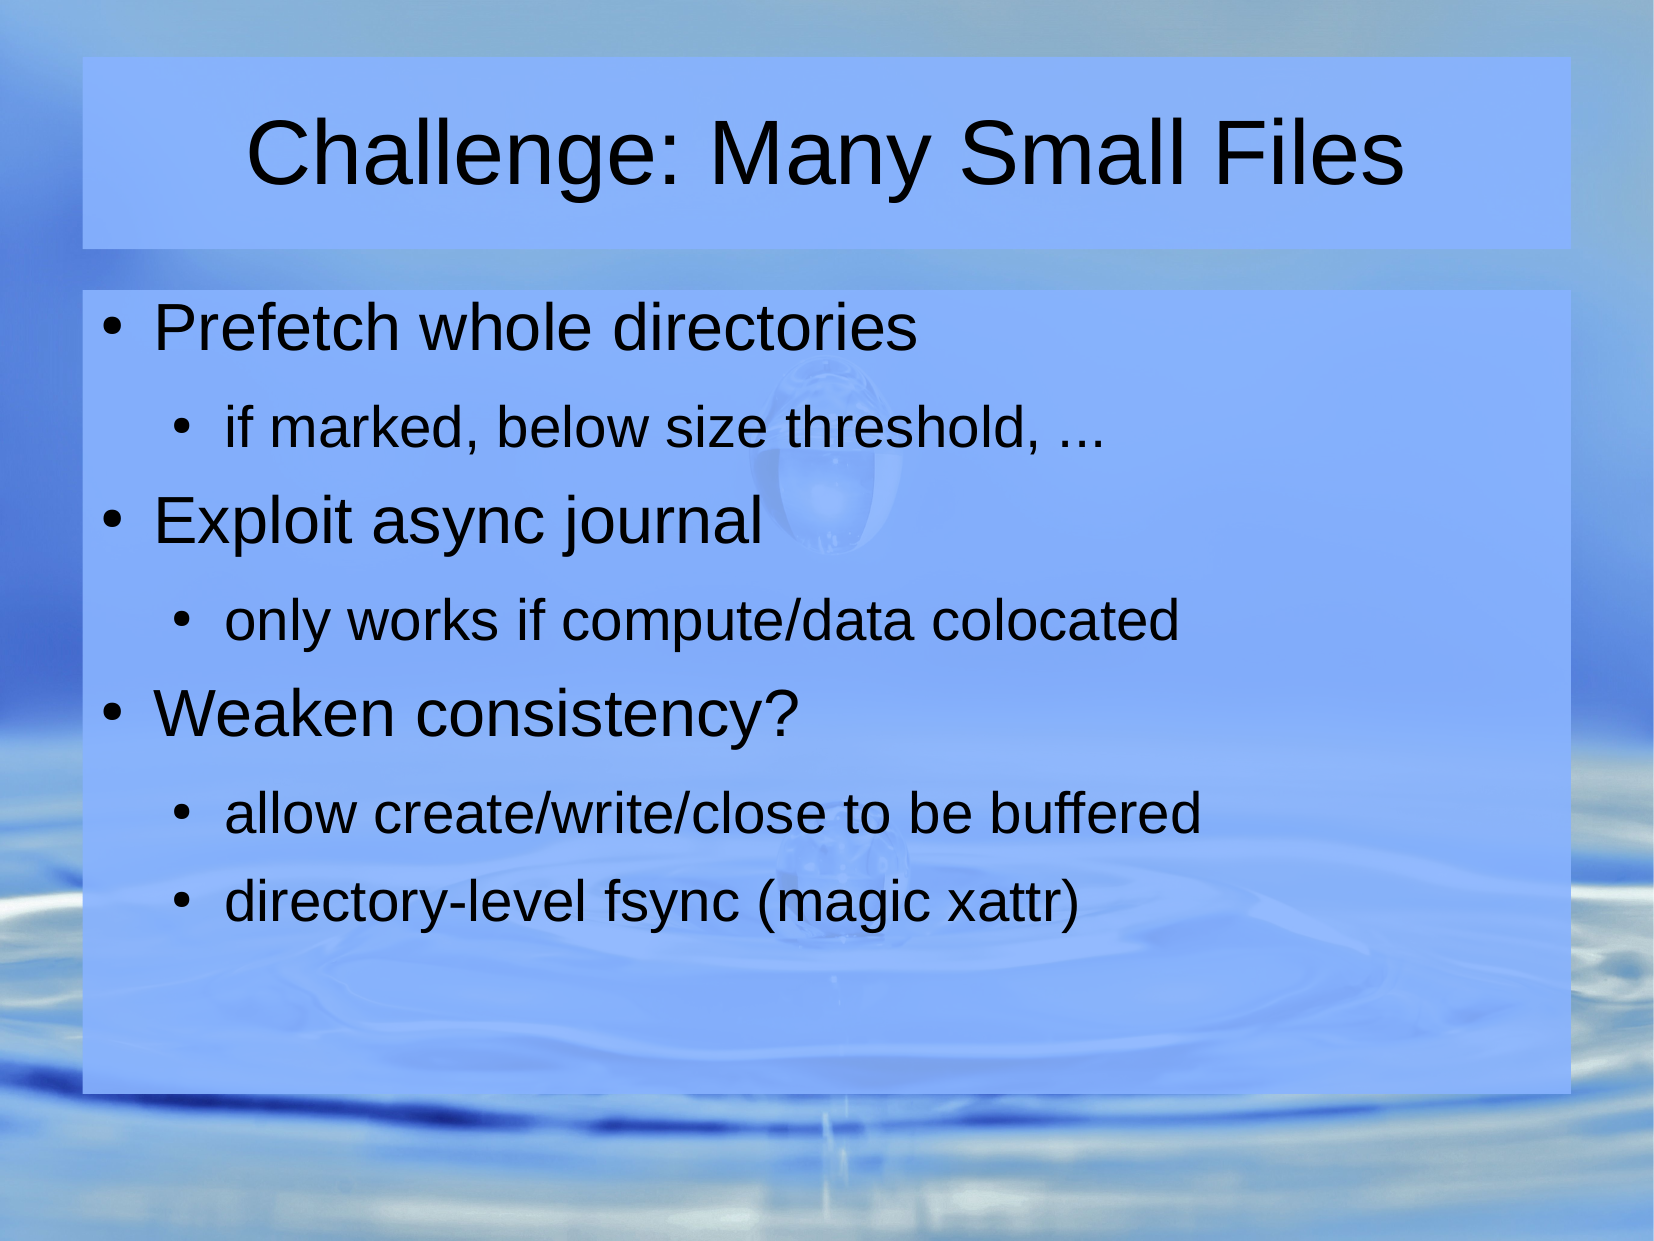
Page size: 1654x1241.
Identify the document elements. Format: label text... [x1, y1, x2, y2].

title Challenge: Many Small Files [82, 56, 1571, 250]
list Prefetch whole directories if marked, below size threshold, ... Exploit async journal only works if compute/data colocated Weaken consistency? allow create/write/close to be buffered directory-level fsync (magic xattr) [82, 290, 1571, 1094]
picture [0, 0, 1654, 1241]
